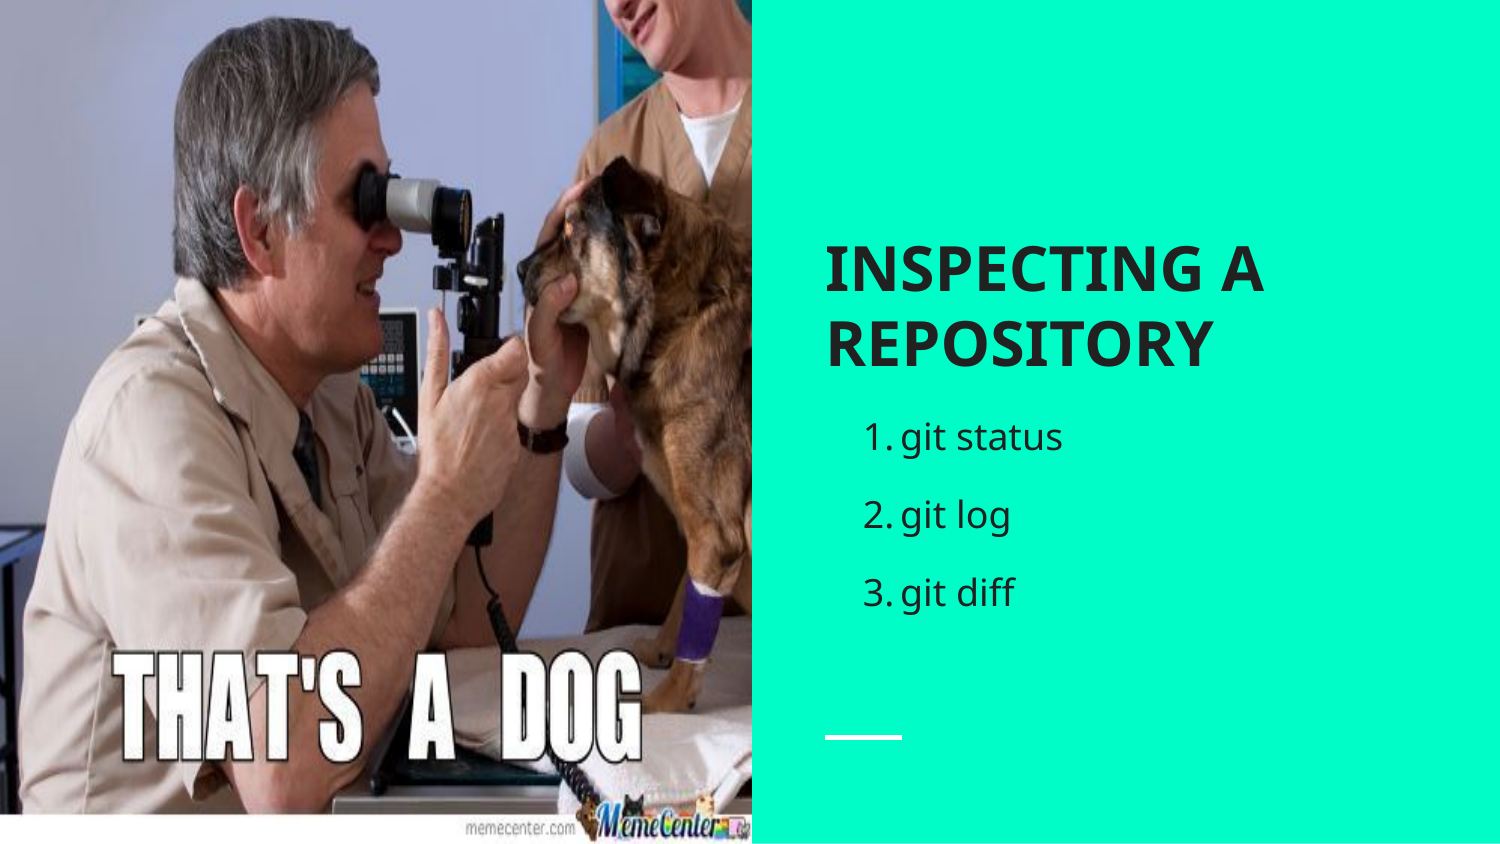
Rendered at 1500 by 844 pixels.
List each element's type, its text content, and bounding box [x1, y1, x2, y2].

picture [0, 0, 752, 844]
list INSPECTING A REPOSITORY git status git log git diff [810, 118, 1440, 725]
